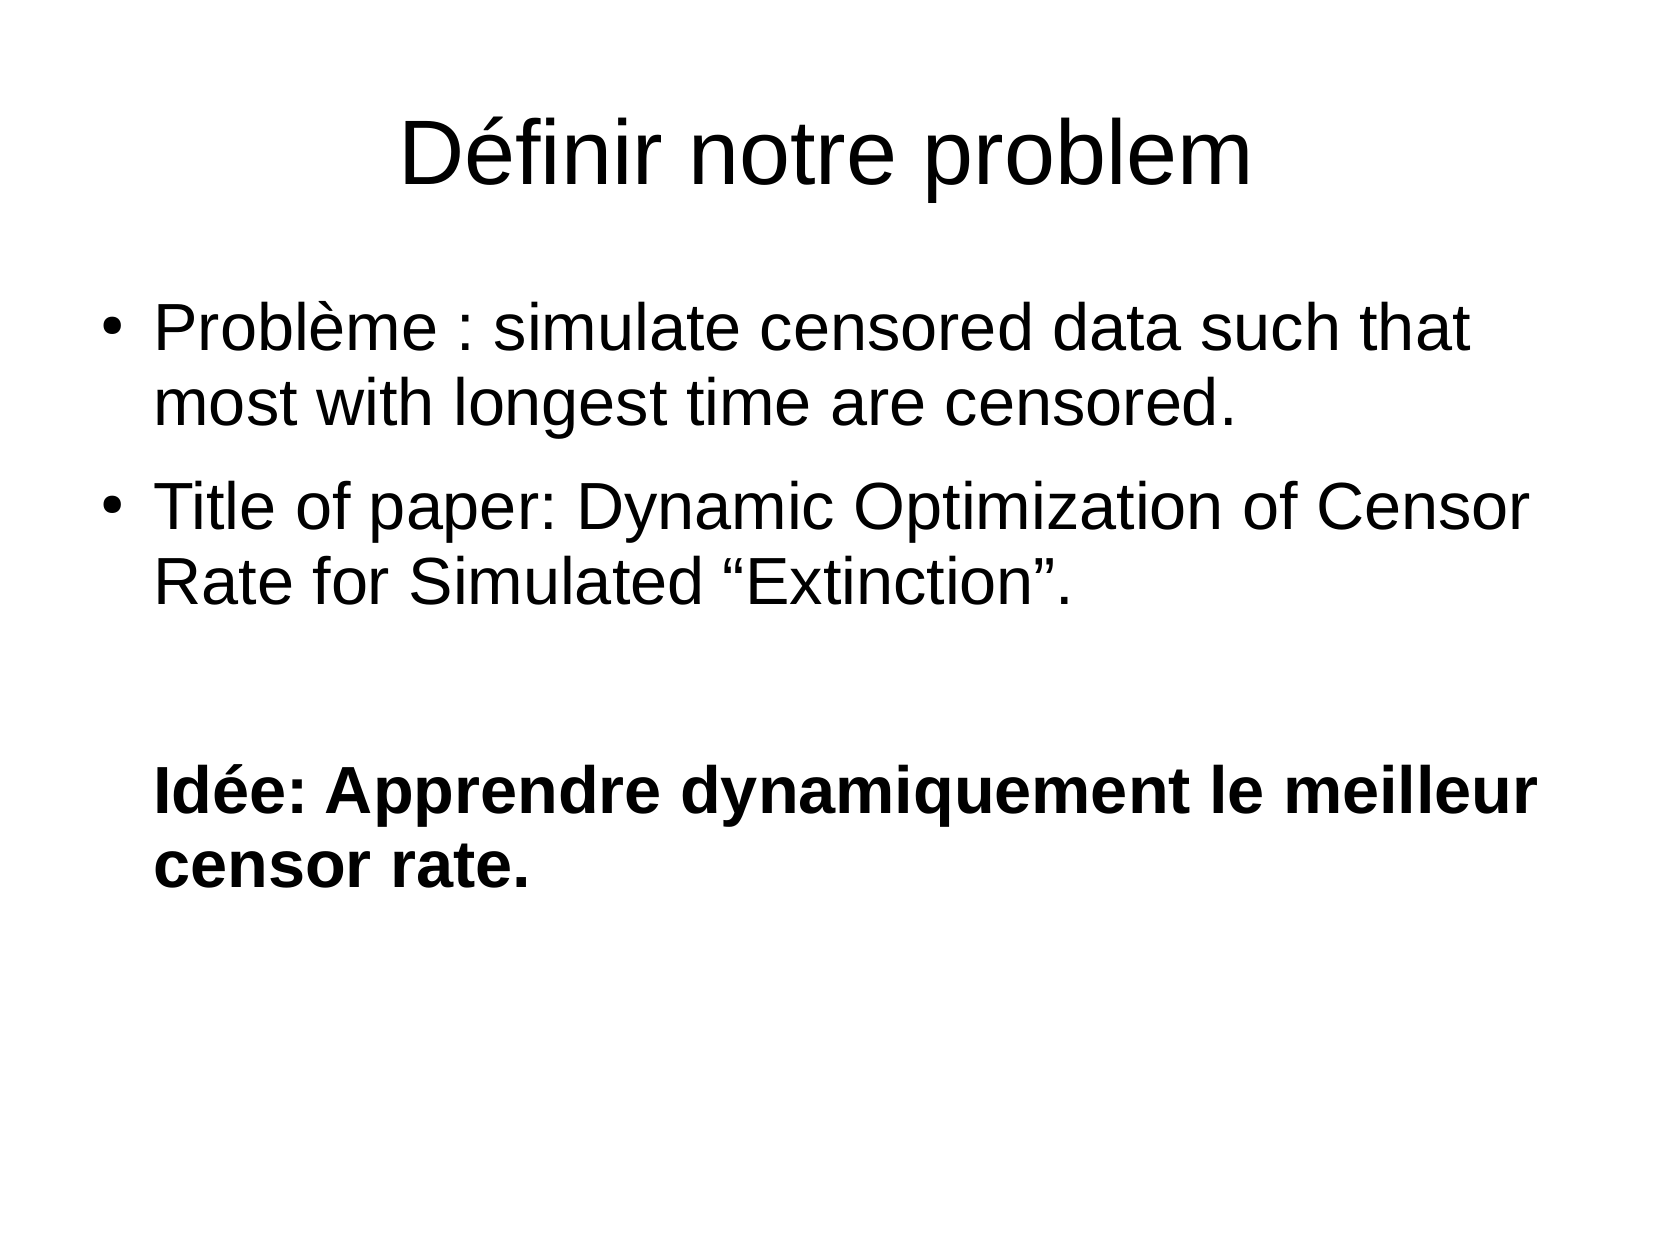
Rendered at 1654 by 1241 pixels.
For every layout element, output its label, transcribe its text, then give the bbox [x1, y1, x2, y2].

title Définir notre problem [82, 49, 1571, 257]
list Problème : simulate censored data such that most with longest time are censored. Title of paper: Dynamic Optimization of Censor Rate for Simulated “Extinction”. Idée: Apprendre dynamiquement le meilleur censor rate. [82, 290, 1571, 1010]
